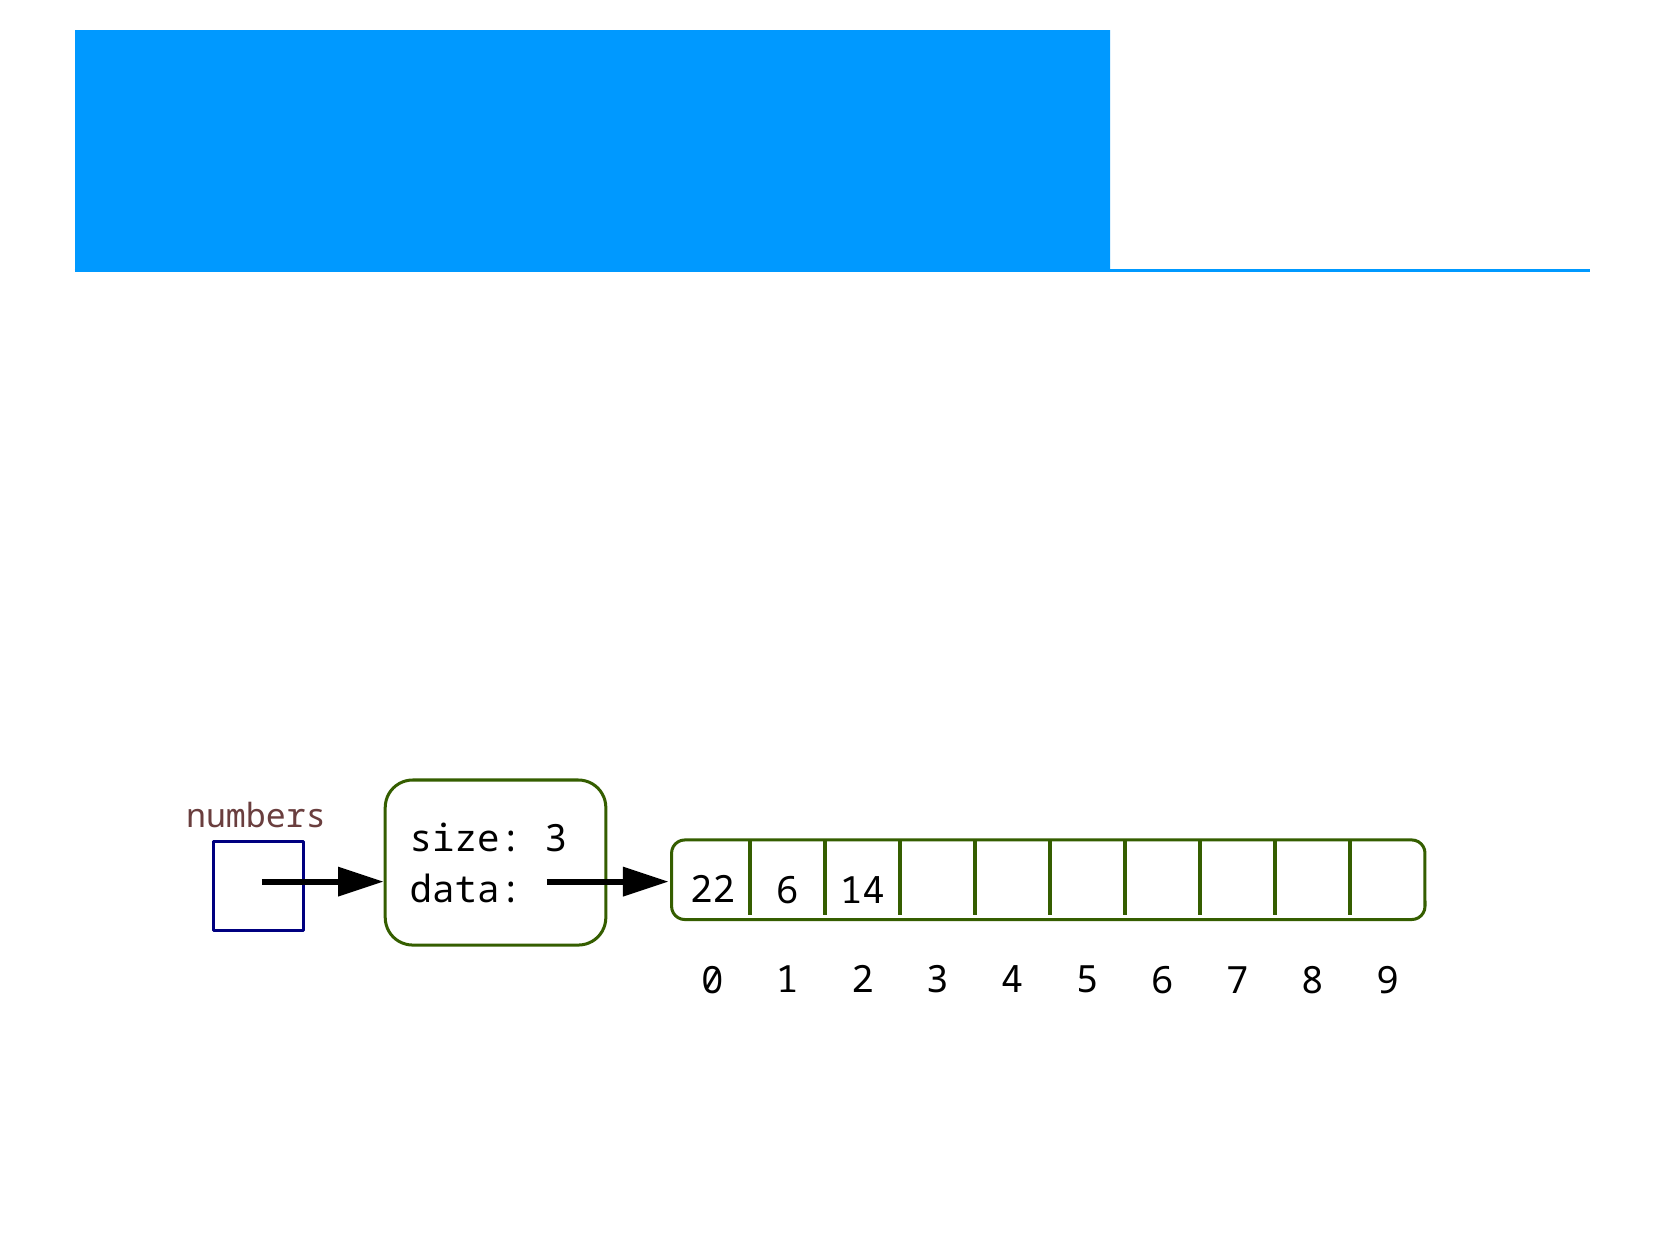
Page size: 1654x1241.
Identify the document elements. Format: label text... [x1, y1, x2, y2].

text_box 8 [1275, 946, 1350, 1006]
text_box 6 [750, 856, 825, 916]
text_box 0 [675, 946, 750, 1006]
list [82, 290, 1571, 1201]
text_box [671, 839, 1426, 920]
text_box [213, 841, 304, 931]
text_box 9 [1350, 946, 1426, 1006]
text_box 14 [825, 856, 900, 916]
text_box 22 [675, 855, 751, 914]
text_box 3 [900, 945, 974, 1004]
text_box 6 [1125, 946, 1200, 1006]
text_box 4 [974, 945, 1050, 1004]
text_box 1 [749, 945, 825, 1004]
text_box size: 3 data: [385, 780, 606, 946]
text_box numbers [171, 784, 342, 839]
text_box 5 [1050, 945, 1125, 1010]
text_box 7 [1200, 946, 1275, 1006]
text_box 2 [825, 945, 900, 1004]
